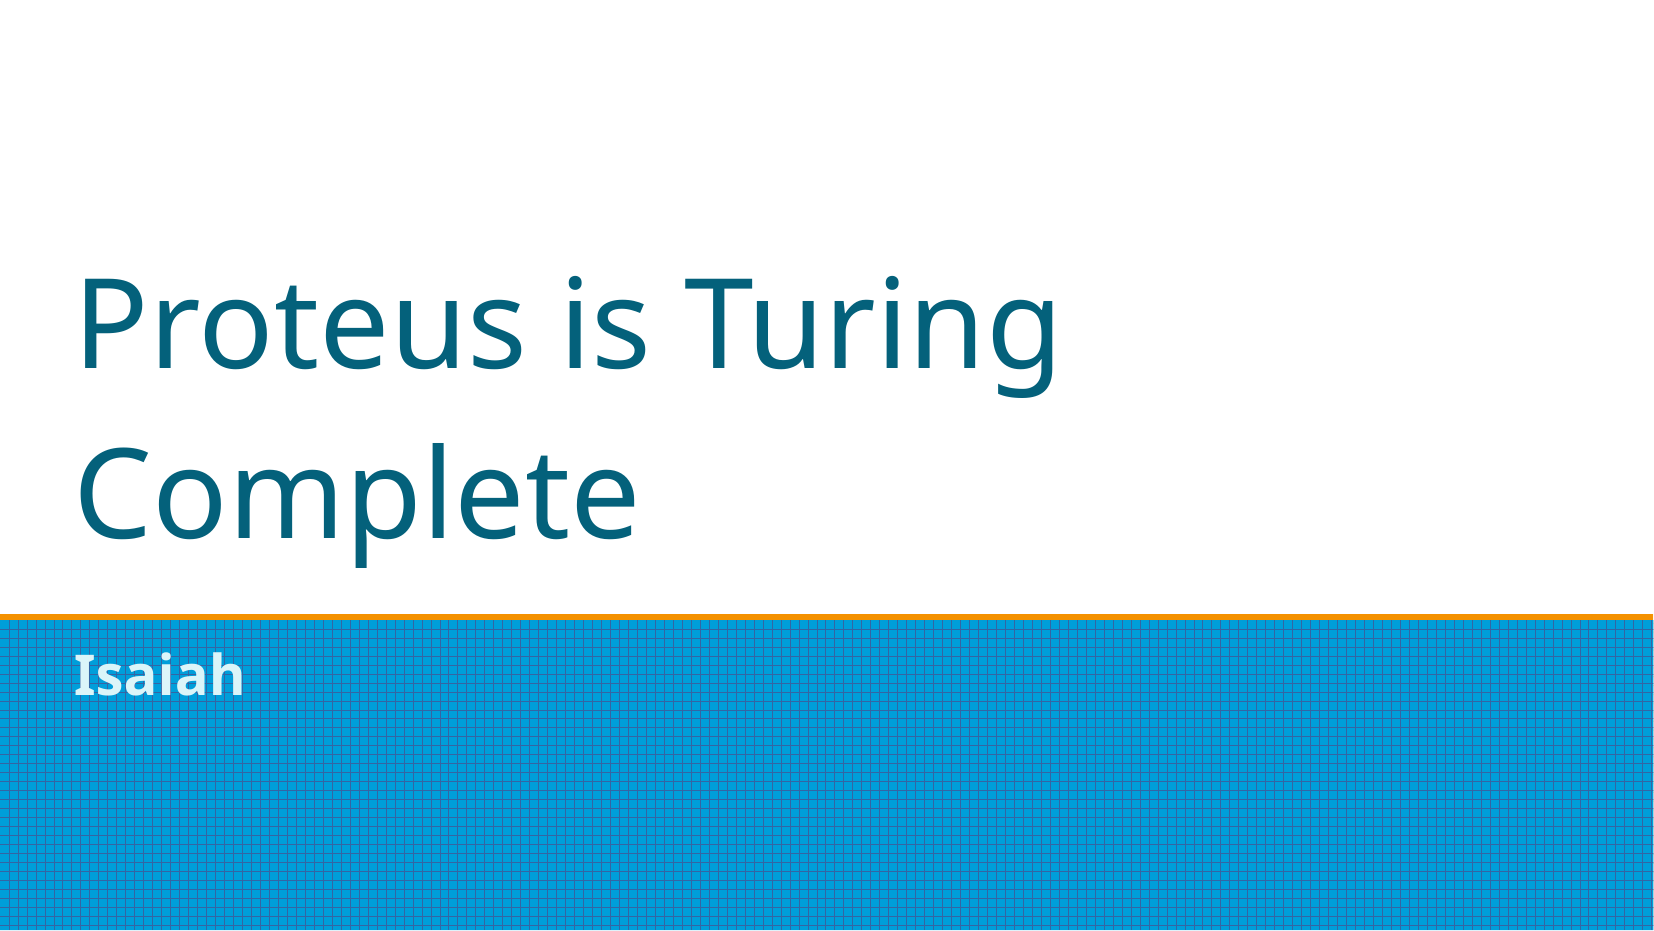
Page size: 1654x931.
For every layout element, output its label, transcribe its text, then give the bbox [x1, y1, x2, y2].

title Proteus is Turing Complete [73, 44, 1551, 576]
subtitle Isaiah [73, 634, 1551, 827]
